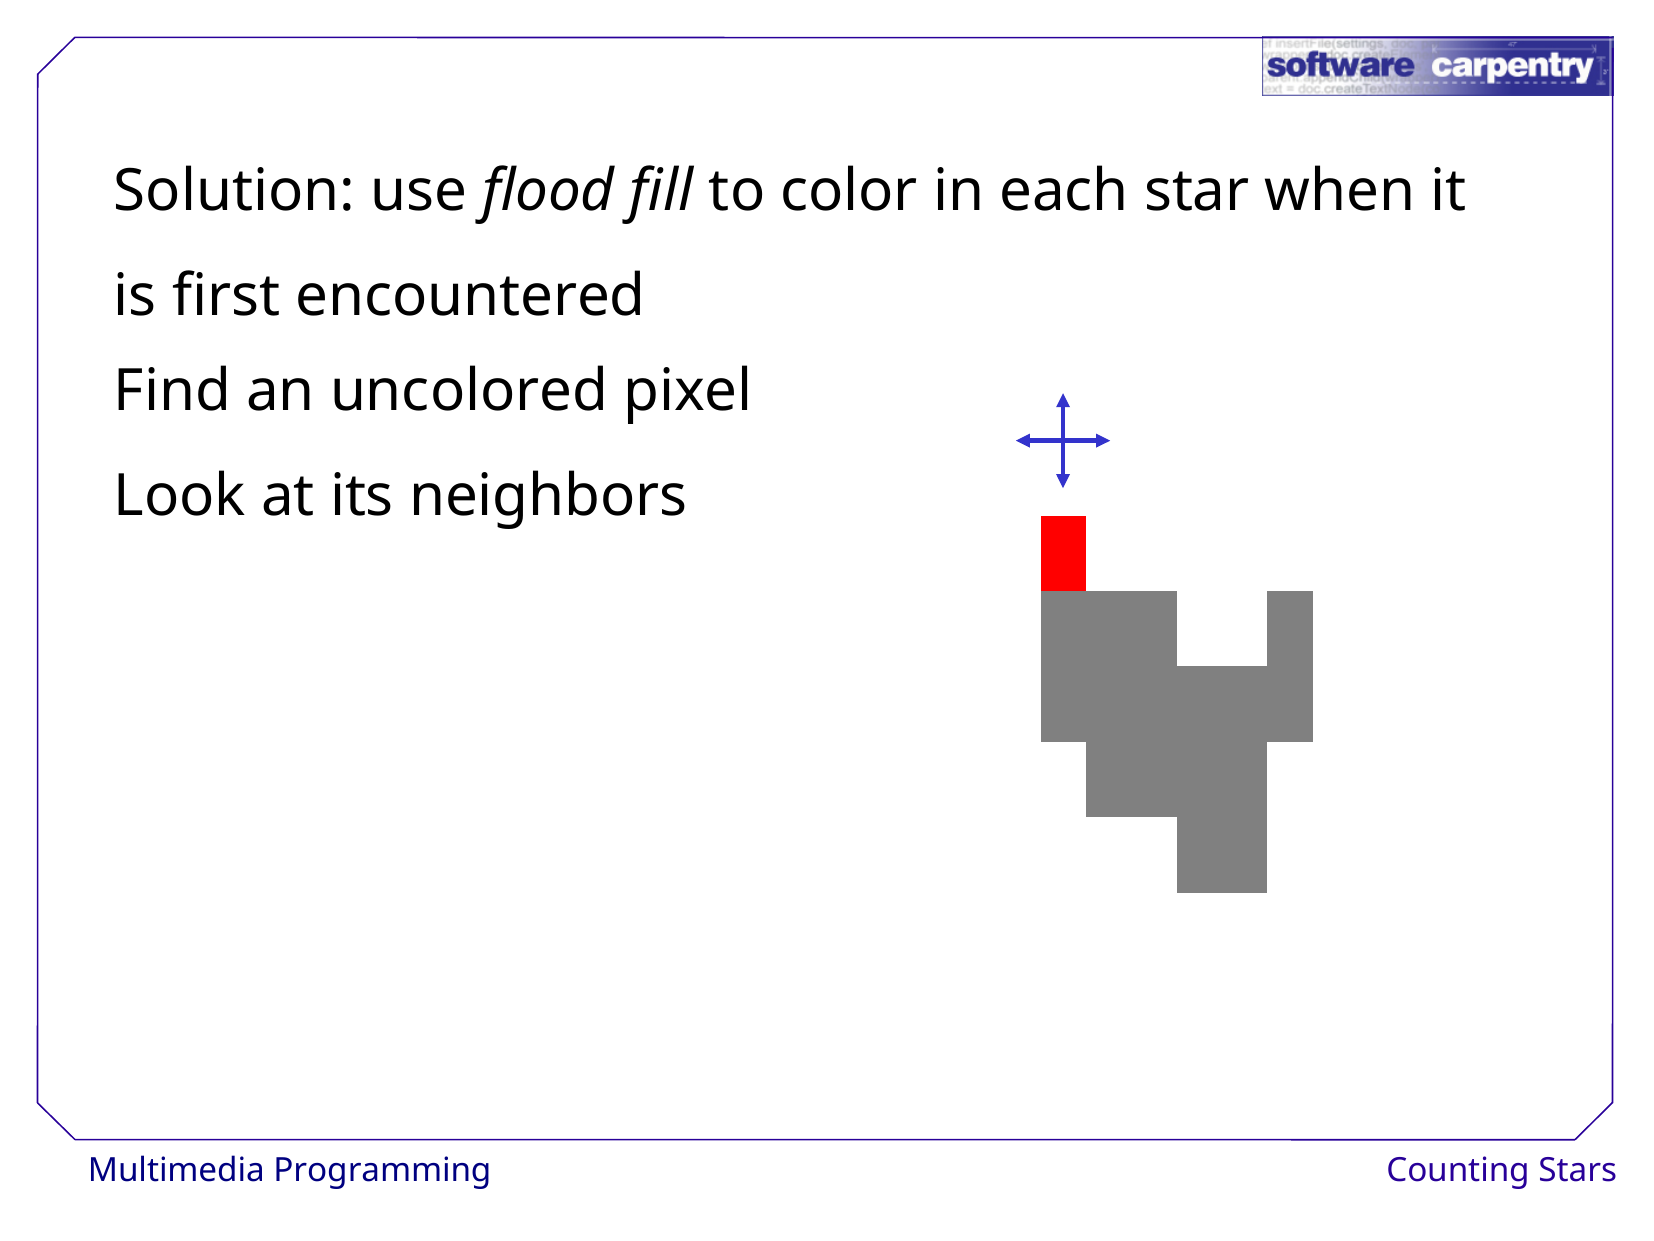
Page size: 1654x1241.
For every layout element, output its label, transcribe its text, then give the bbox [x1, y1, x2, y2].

table_cell [1086, 516, 1131, 591]
table_cell [1131, 893, 1177, 968]
table_cell [950, 1119, 995, 1194]
table_header [1222, 289, 1267, 365]
table_cell [1131, 1119, 1177, 1194]
table_cell [995, 365, 1041, 440]
table_cell [1313, 817, 1358, 893]
table_cell [995, 742, 1041, 817]
table_cell [1358, 666, 1403, 742]
table_cell [995, 516, 1041, 591]
table_cell [1041, 893, 1086, 968]
table_cell [1177, 1043, 1222, 1119]
table_cell [950, 591, 995, 666]
table_cell [950, 817, 995, 893]
table_cell [1086, 1043, 1131, 1119]
table_cell [1267, 666, 1313, 742]
table_cell [1267, 591, 1313, 666]
table_cell [1222, 1043, 1267, 1119]
table_cell [1358, 591, 1403, 666]
table_cell [1313, 440, 1358, 516]
table_cell [950, 968, 995, 1043]
table_cell [1086, 968, 1131, 1043]
table_cell [1222, 591, 1267, 666]
table_cell [1313, 742, 1358, 817]
table_cell [1177, 666, 1222, 742]
table_cell [1041, 443, 1086, 516]
table_cell [1041, 365, 1086, 438]
text_box Solution: use flood fill to color in each star when it is first encountered [99, 109, 1593, 335]
table_cell [1041, 591, 1086, 666]
table_cell [1041, 666, 1086, 742]
table_cell [995, 893, 1041, 968]
table_cell [1086, 365, 1131, 440]
table_cell [1313, 591, 1358, 666]
table_cell [1086, 817, 1131, 893]
table_cell [1041, 516, 1086, 591]
table_cell [1177, 893, 1222, 968]
table_cell [1358, 365, 1403, 440]
table_cell [950, 893, 995, 968]
table_cell [1222, 742, 1267, 817]
table_cell [1041, 742, 1086, 817]
table_cell [1041, 968, 1086, 1043]
table_cell [1358, 1043, 1403, 1119]
table_cell [1086, 893, 1131, 968]
table_cell [1177, 440, 1222, 516]
table_cell [1131, 742, 1177, 817]
table_cell [1222, 1119, 1267, 1194]
table_header [1267, 289, 1313, 365]
table_cell [995, 817, 1041, 893]
table_cell [1313, 516, 1358, 591]
table_cell [1313, 1043, 1358, 1119]
table_cell [1222, 893, 1267, 968]
table_cell [1177, 591, 1222, 666]
table_header [1177, 289, 1222, 365]
table_cell [995, 666, 1041, 742]
table_cell [1131, 666, 1177, 742]
table_cell [1222, 968, 1267, 1043]
table_cell [995, 1119, 1041, 1194]
table_cell [1313, 968, 1358, 1043]
table_cell [1313, 893, 1358, 968]
table_cell [1086, 666, 1131, 742]
table_cell [1177, 365, 1222, 440]
table_cell [1041, 817, 1086, 893]
table_cell [1131, 591, 1177, 666]
table_cell [1267, 516, 1313, 591]
table_cell [1313, 365, 1358, 440]
table_cell [1222, 440, 1267, 516]
table_header [1313, 289, 1358, 365]
text_box Find an uncolored pixel Look at its neighbors [99, 309, 893, 535]
picture [1262, 36, 1614, 96]
table_cell [995, 968, 1041, 1043]
table_cell [1086, 591, 1131, 666]
table_cell [1267, 1043, 1313, 1119]
table_header [1086, 289, 1131, 365]
table_cell [950, 365, 995, 440]
table_cell [1177, 516, 1222, 591]
table_cell [1086, 1119, 1131, 1194]
table_cell [1131, 365, 1177, 440]
table_cell [1313, 1119, 1358, 1194]
table_cell [1222, 817, 1267, 893]
table_cell [1358, 893, 1403, 968]
table_cell [950, 1043, 995, 1119]
table_cell [1041, 1043, 1086, 1119]
table_cell [1177, 968, 1222, 1043]
table_cell [1131, 968, 1177, 1043]
table_cell [1086, 742, 1131, 817]
table_cell [1222, 365, 1267, 440]
table_cell [1041, 1119, 1086, 1194]
table_cell [1358, 968, 1403, 1043]
table_header [1041, 289, 1086, 365]
table_cell [950, 516, 995, 591]
table_cell [1267, 968, 1313, 1043]
table_cell [995, 1043, 1041, 1119]
table_cell [1267, 893, 1313, 968]
table_cell [1358, 1119, 1403, 1194]
table_cell [1267, 1119, 1313, 1194]
table_header [1131, 289, 1177, 365]
table_cell [995, 440, 1041, 516]
table_cell [995, 591, 1041, 666]
table_cell [1222, 666, 1267, 742]
table_header [1358, 289, 1403, 365]
table_cell [1267, 817, 1313, 893]
table_header [995, 289, 1041, 365]
table_cell [950, 742, 995, 817]
table_cell [1358, 817, 1403, 893]
table_cell [1177, 1119, 1222, 1194]
table_cell [1131, 440, 1177, 516]
table_cell [1358, 516, 1403, 591]
table_cell [1177, 742, 1222, 817]
table_header [950, 289, 995, 365]
table_cell [950, 440, 995, 516]
table_cell [1131, 516, 1177, 591]
table_cell [1267, 365, 1313, 440]
table_cell [1313, 666, 1358, 742]
table_cell [1358, 440, 1403, 516]
table_cell [1177, 817, 1222, 893]
table_cell [1267, 440, 1313, 516]
table_cell [1358, 742, 1403, 817]
table_cell [1222, 516, 1267, 591]
table_cell [950, 666, 995, 742]
table_cell [1267, 742, 1313, 817]
table_cell [1131, 817, 1177, 893]
table_cell [1131, 1043, 1177, 1119]
table_cell [1086, 440, 1131, 516]
